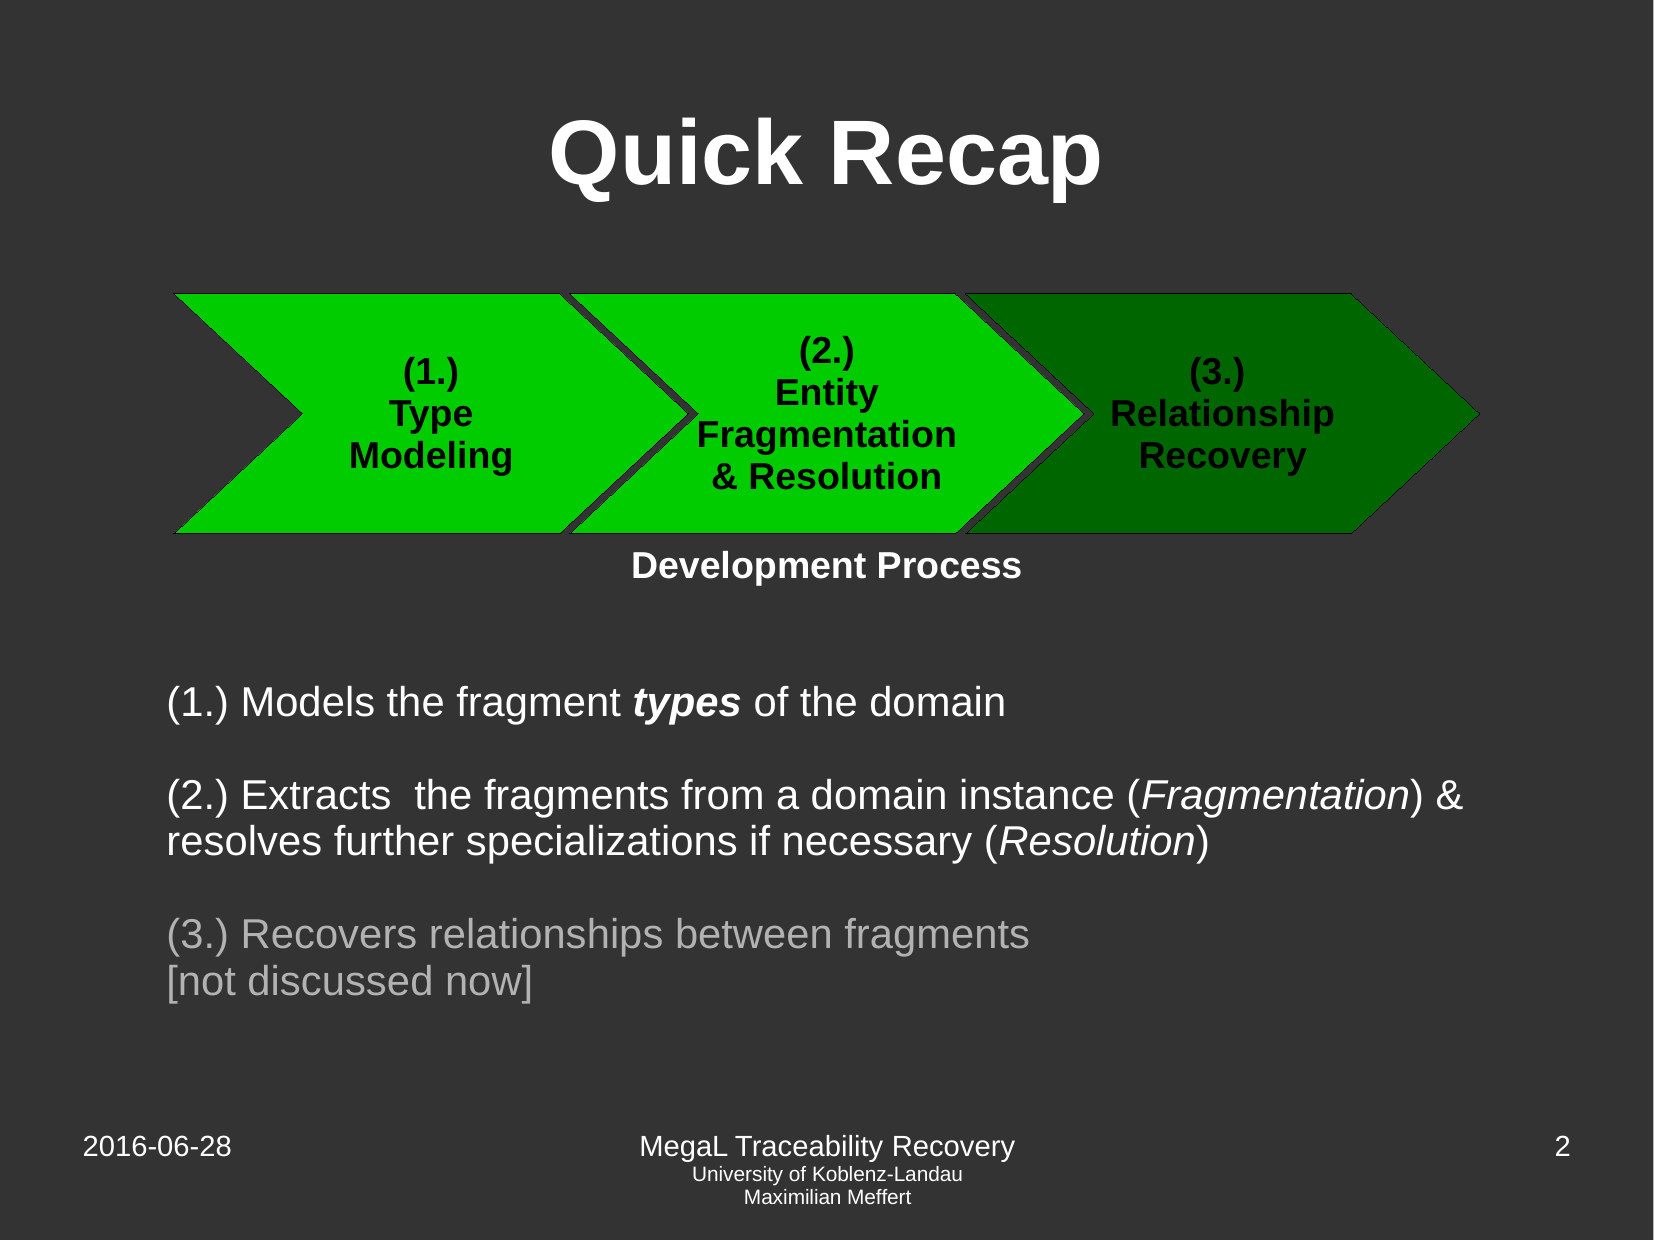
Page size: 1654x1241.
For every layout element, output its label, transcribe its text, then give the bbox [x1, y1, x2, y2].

text_box (1.) Models the fragment types of the domain (2.) Extracts the fragments from a domain instance (Fragmentation) & resolves further specializations if necessary (Resolution) (3.) Recovers relationships between fragments [not discussed now] [151, 671, 1502, 1012]
text_box (2.) Entity Fragmentation & Resolution [569, 293, 1085, 534]
title Quick Recap [82, 49, 1571, 257]
text_box Development Process [316, 537, 1337, 595]
text_box (1.) Type Modeling [173, 293, 689, 534]
text_box (3.) Relationship Recovery [965, 293, 1480, 534]
